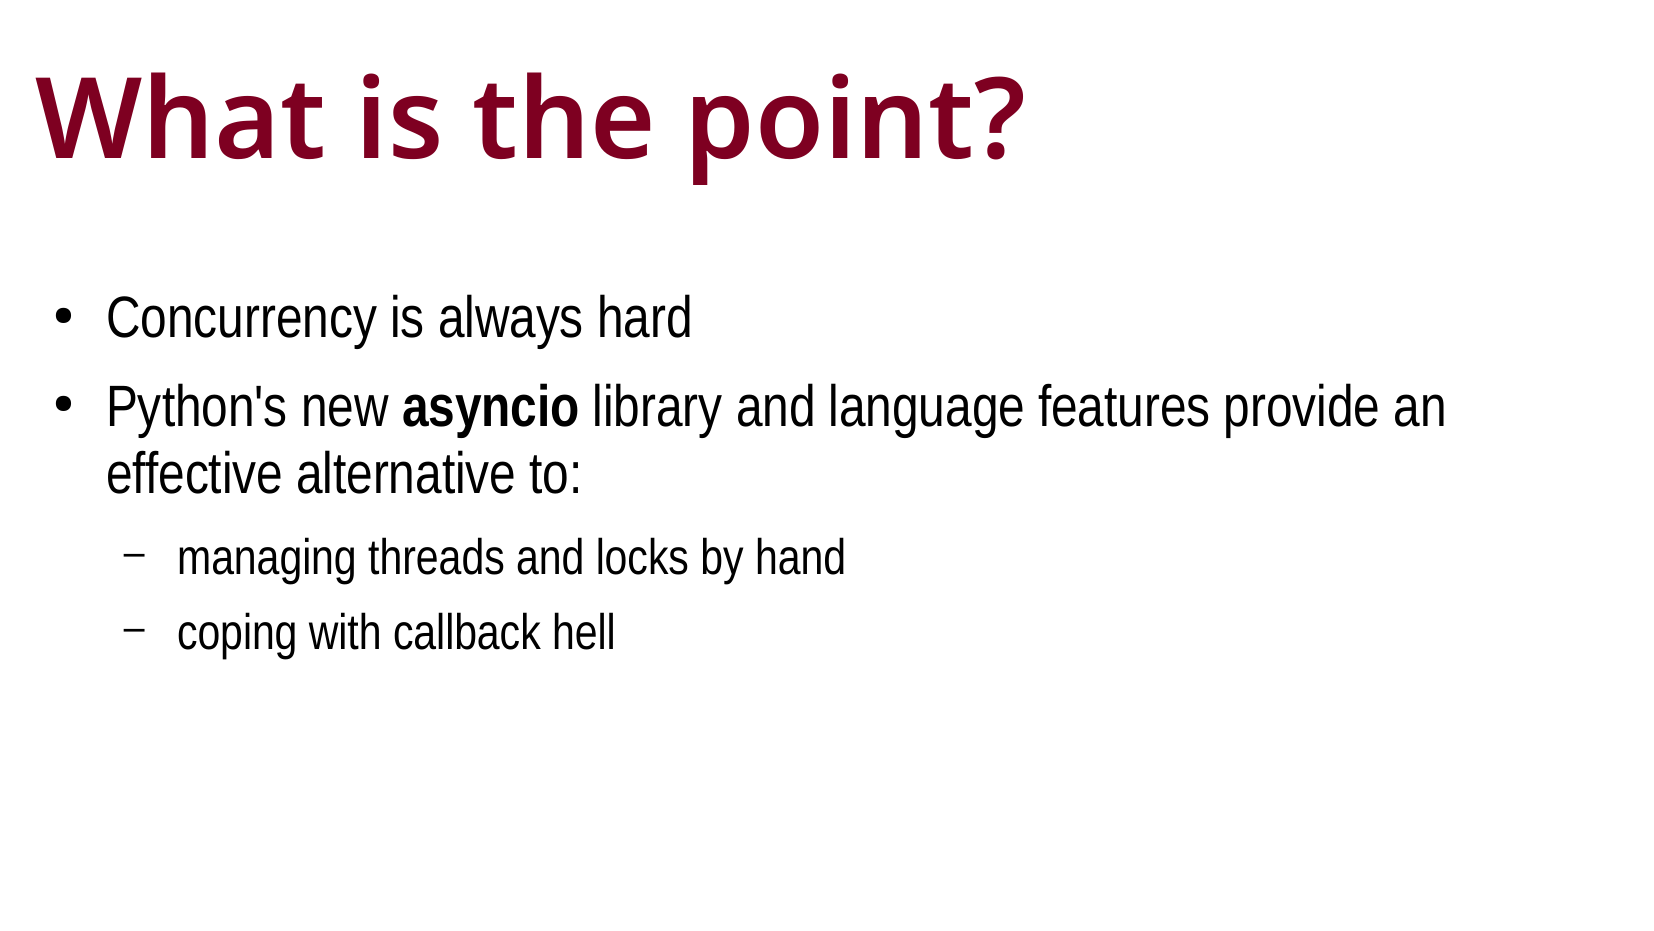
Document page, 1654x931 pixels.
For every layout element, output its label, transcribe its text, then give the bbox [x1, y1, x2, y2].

title What is the point? [35, 37, 1571, 193]
list Concurrency is always hard Python's new asyncio library and language features provide an effective alternative to: managing threads and locks by hand coping with callback hell [35, 283, 1571, 758]
